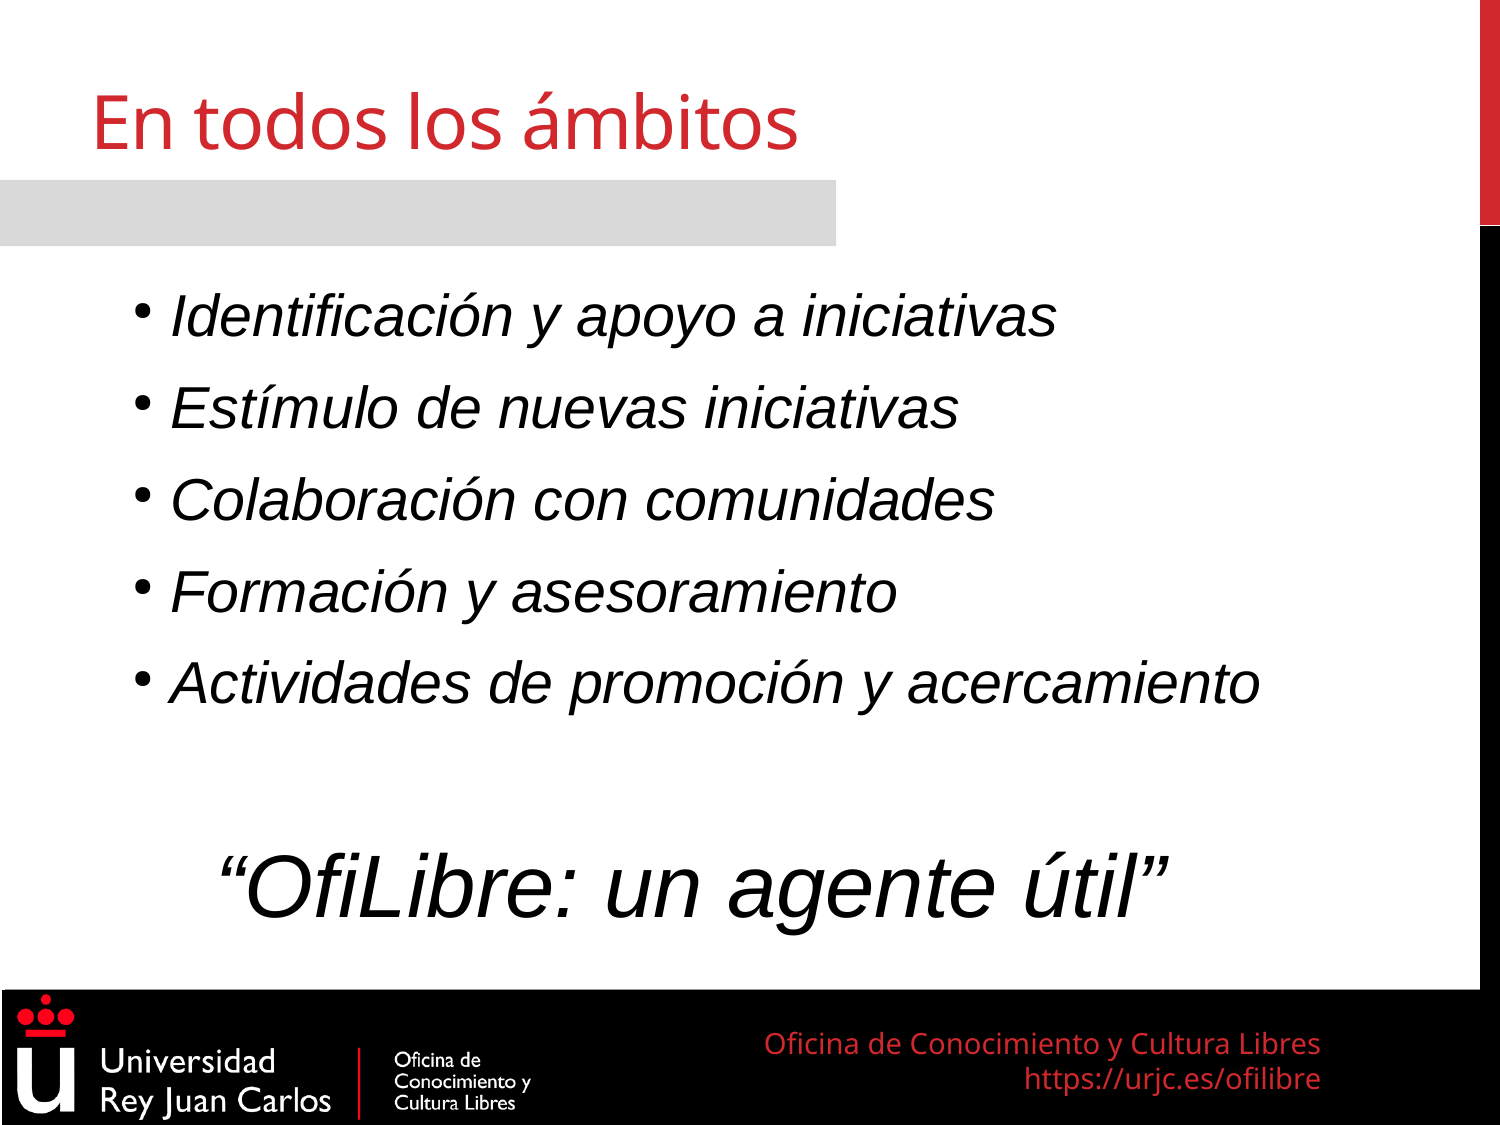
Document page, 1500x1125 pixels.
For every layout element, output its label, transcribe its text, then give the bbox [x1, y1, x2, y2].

title [75, 15, 1425, 172]
list Identificación y apoyo a iniciativas Estímulo de nuevas iniciativas Colaboración con comunidades Formación y asesoramiento Actividades de promoción y acercamiento “OfiLibre: un agente útil” [105, 270, 1351, 961]
text_box En todos los ámbitos [0, 24, 1326, 172]
picture [17, 994, 531, 1120]
